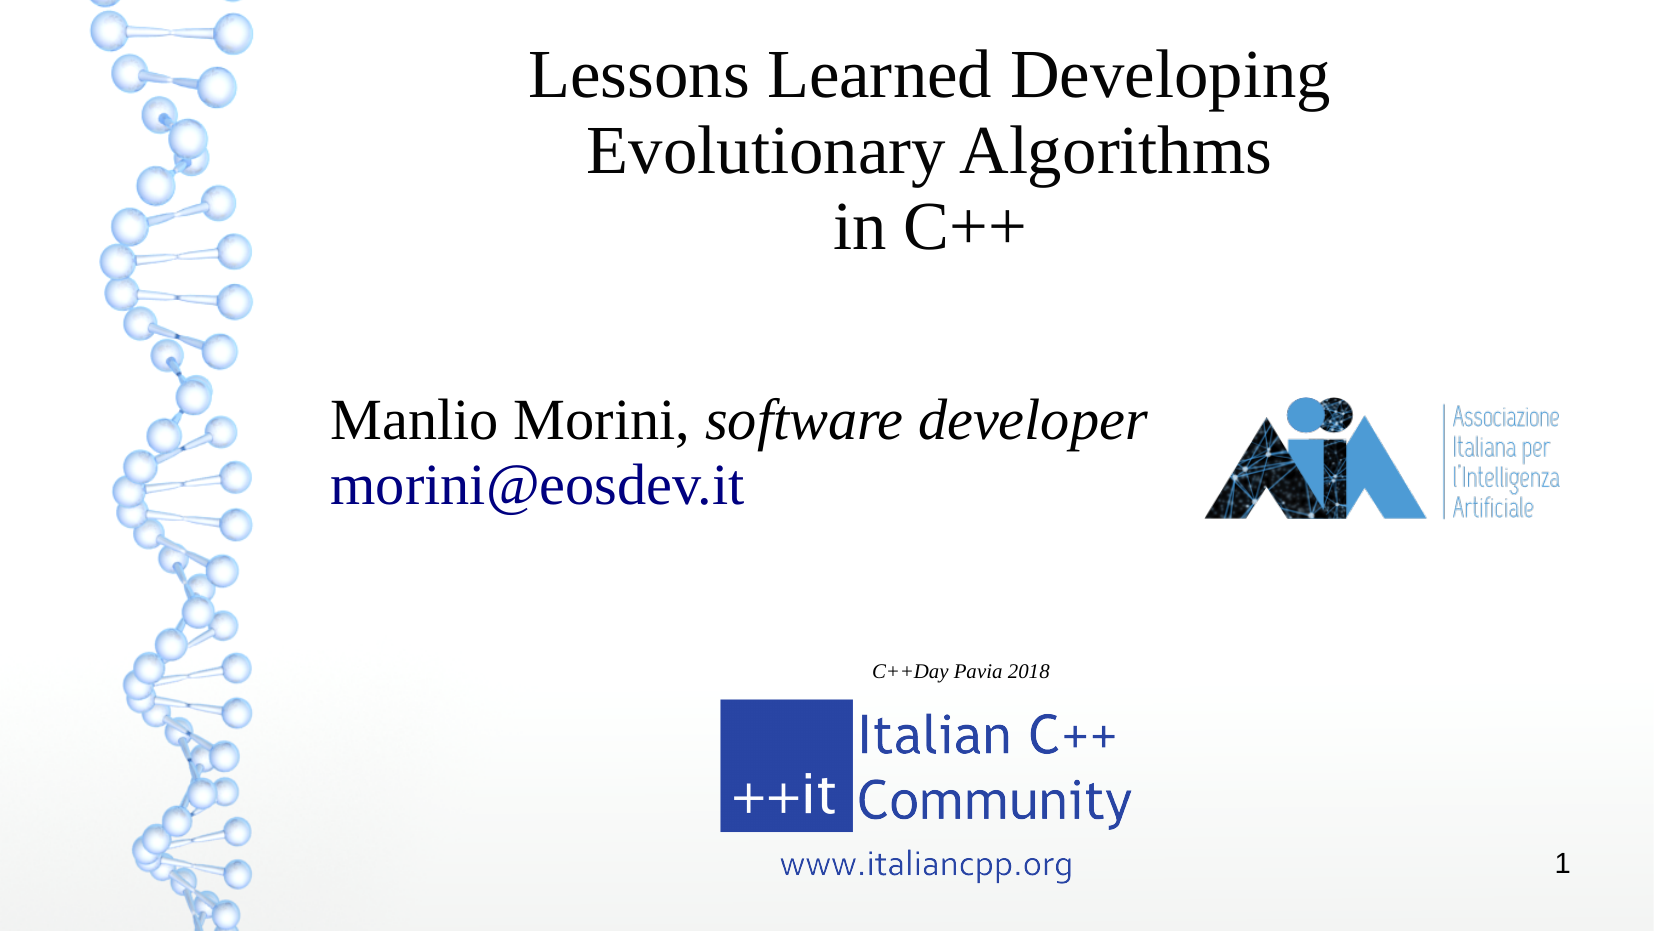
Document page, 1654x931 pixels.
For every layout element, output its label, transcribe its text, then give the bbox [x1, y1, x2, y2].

picture [0, 0, 1654, 931]
subtitle Manlio Morini, software developer morini@eosdev.it C++Day Pavia 2018 [330, 387, 1592, 706]
title Lessons Learned Developing Evolutionary Algorithms in C++ [265, 0, 1595, 265]
